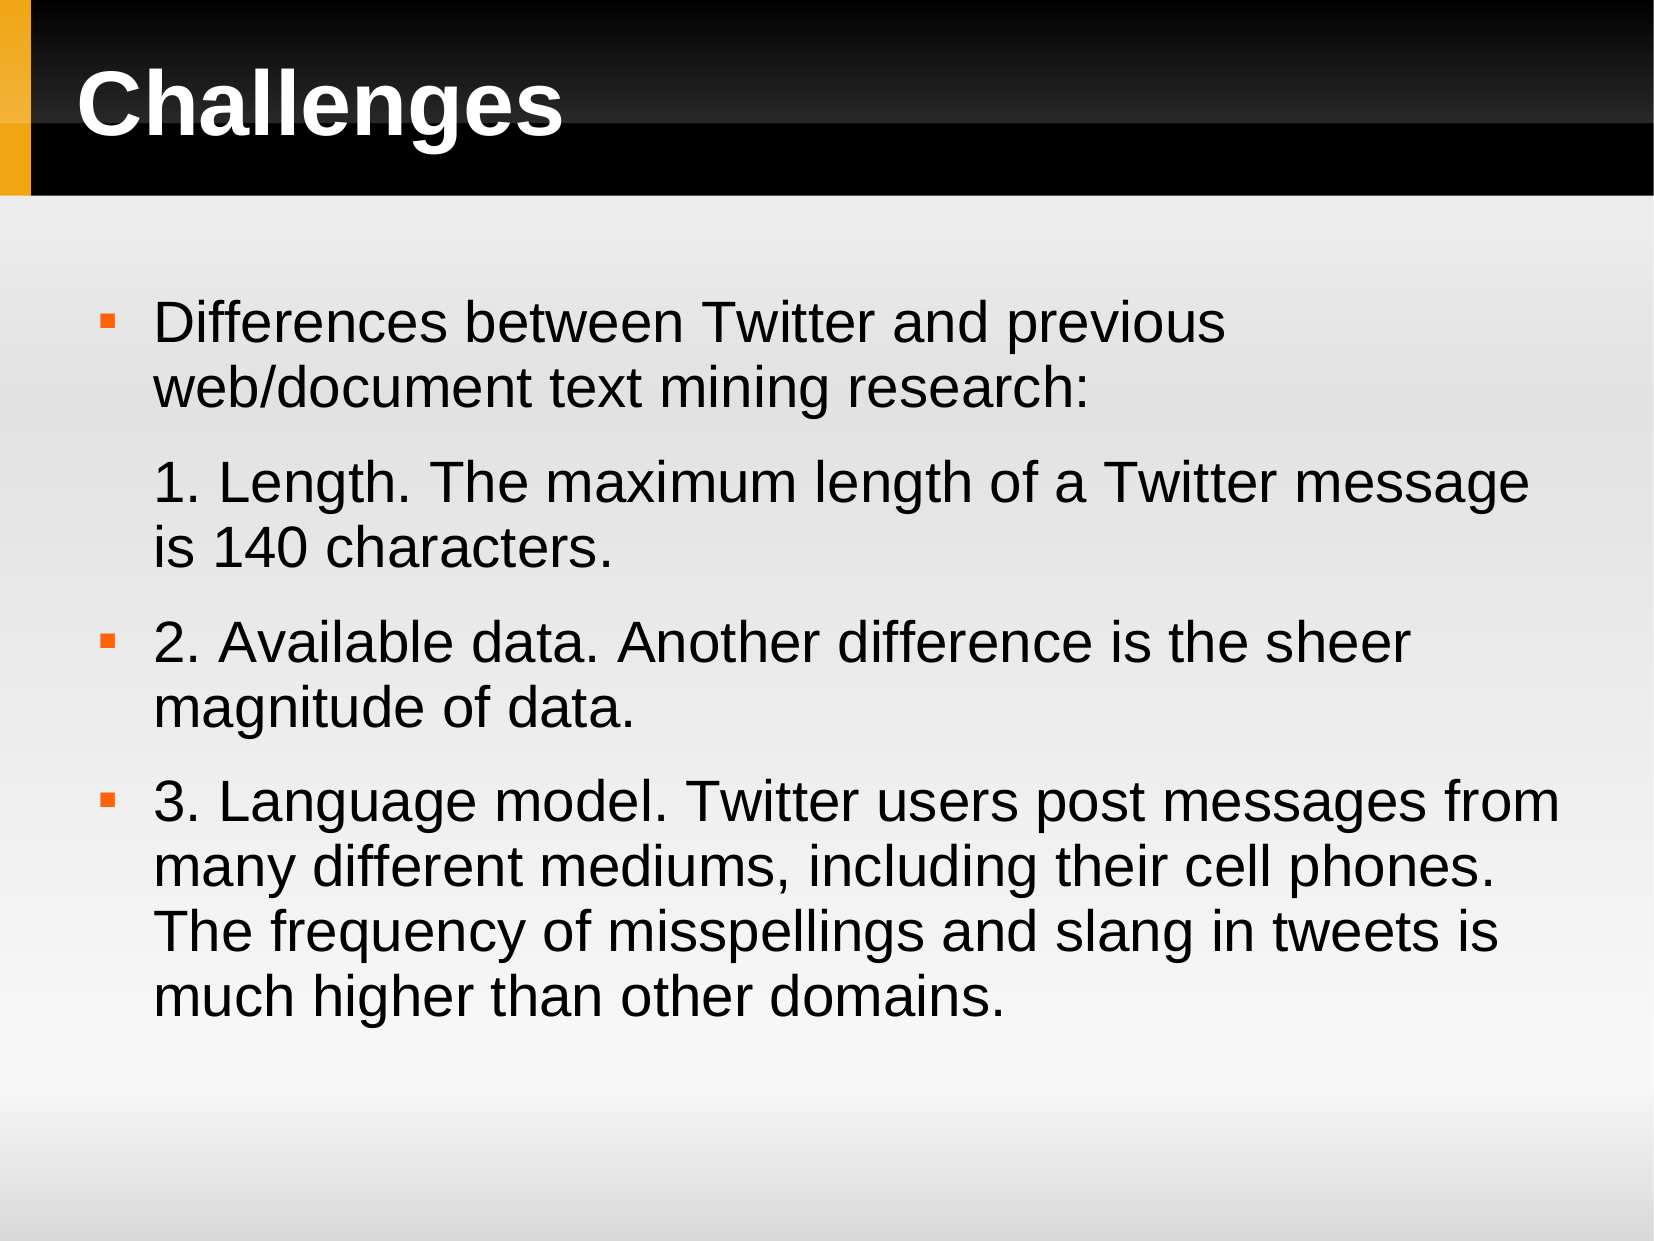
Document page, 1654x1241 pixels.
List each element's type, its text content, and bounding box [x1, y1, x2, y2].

picture [0, 0, 1654, 1241]
title Challenges [76, 0, 1565, 208]
list Differences between Twitter and previous web/document text mining research: 1. Length. The maximum length of a Twitter message is 140 characters. 2. Available data. Another difference is the sheer magnitude of data. 3. Language model. Twitter users post messages from many different mediums, including their cell phones. The frequency of misspellings and slang in tweets is much higher than other domains. [82, 290, 1571, 1109]
